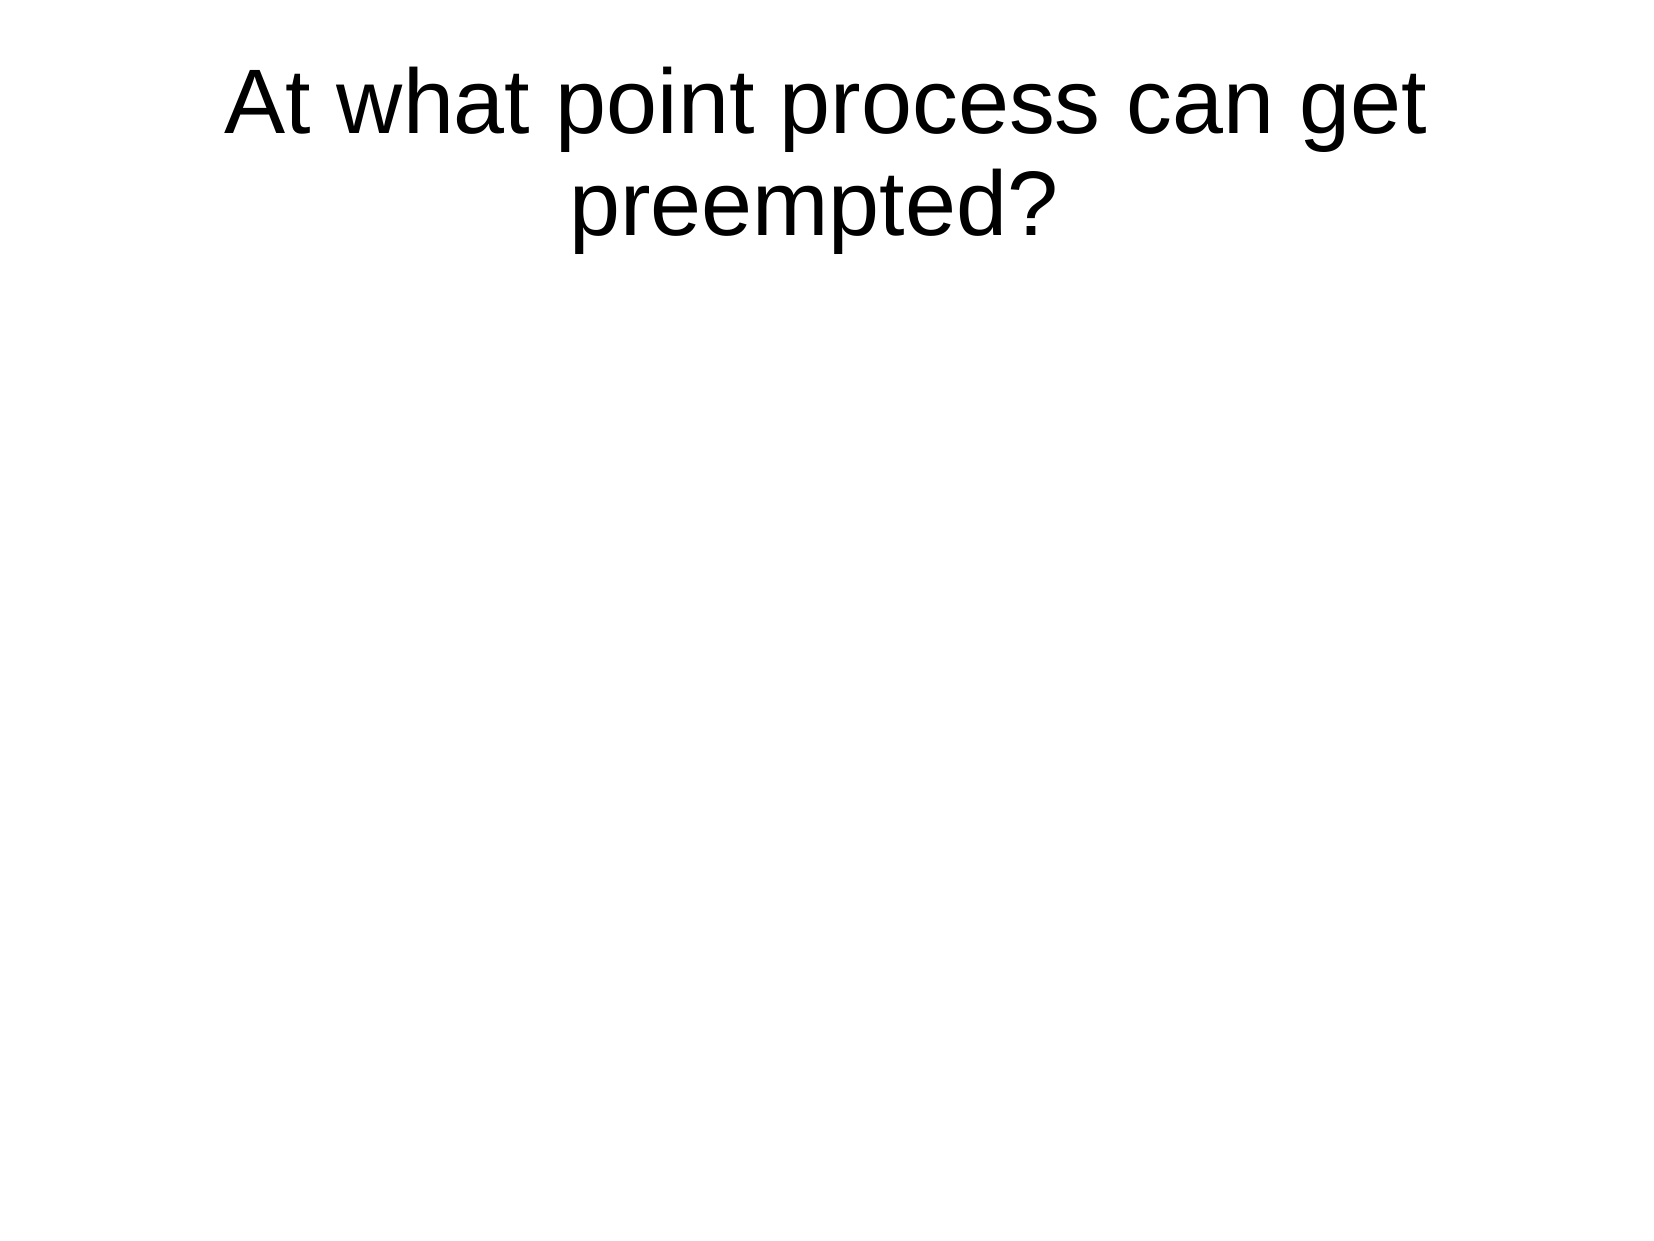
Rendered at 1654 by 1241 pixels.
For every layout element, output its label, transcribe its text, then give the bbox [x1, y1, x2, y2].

title At what point process can get preempted? [82, 49, 1571, 257]
